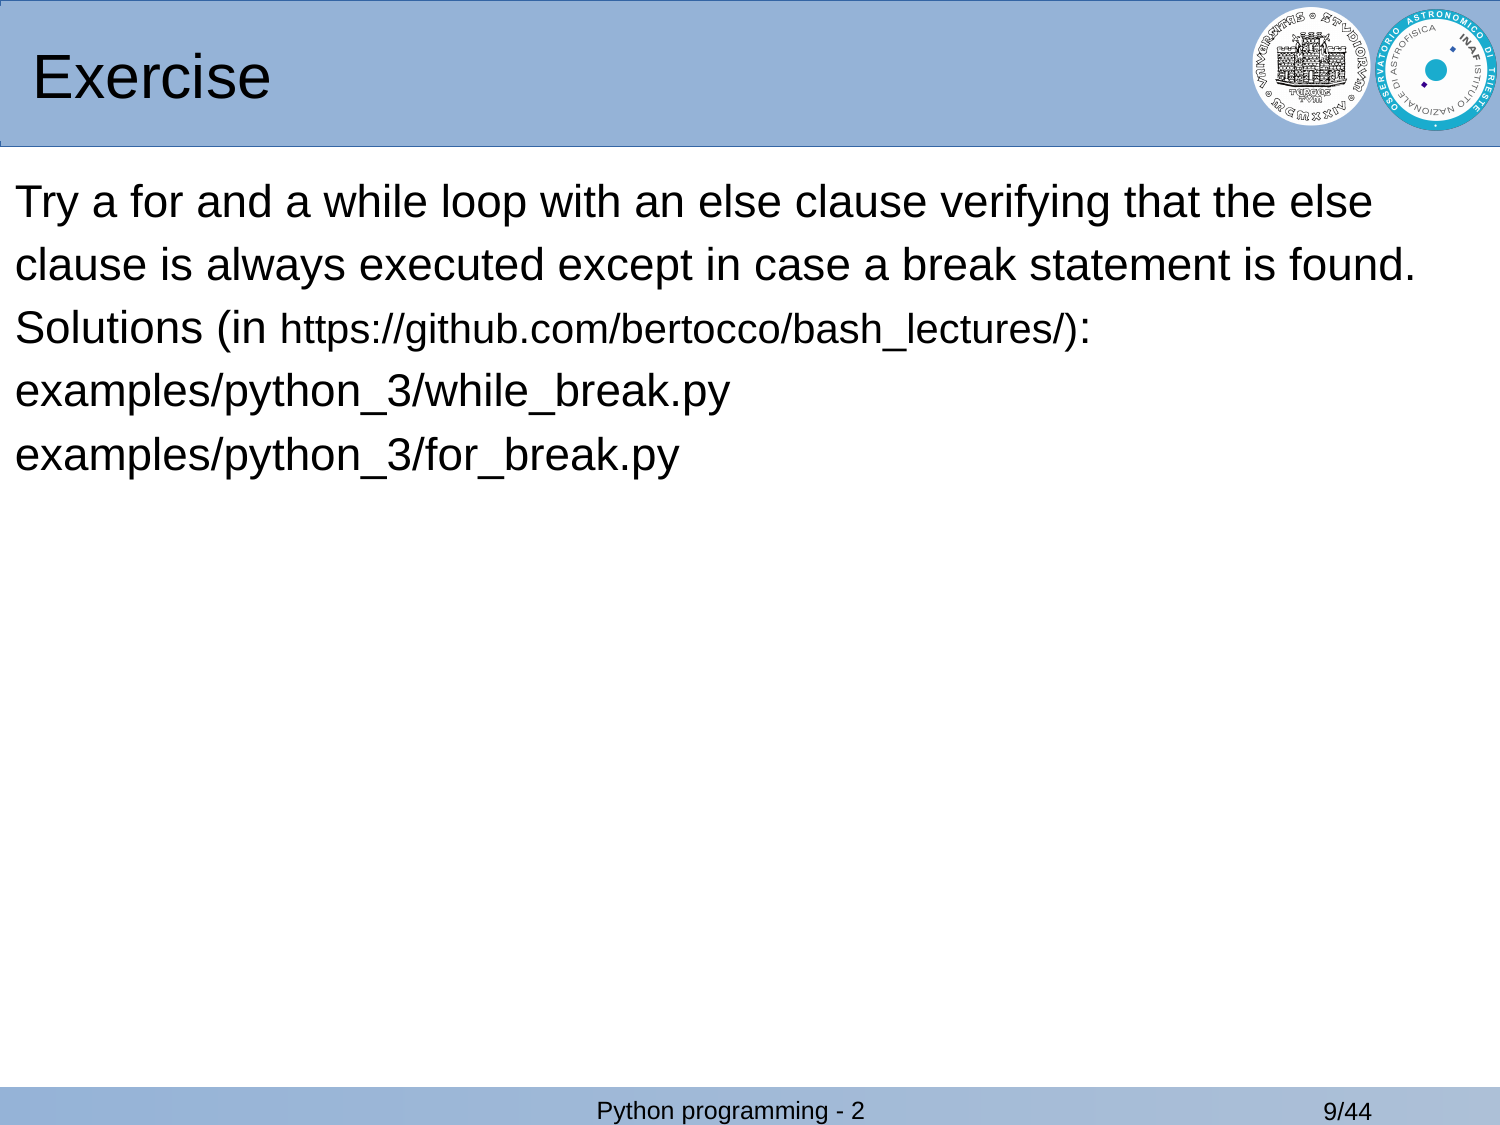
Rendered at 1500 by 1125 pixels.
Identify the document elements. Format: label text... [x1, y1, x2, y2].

text_box Exercise [0, 5, 1253, 141]
list Try a for and a while loop with an else clause verifying that the else clause is always executed except in case a break statement is found. Solutions (in https://github.com/bertocco/bash_lectures/): examples/python_3/while_break.py examples/python_3/for_break.py [0, 155, 1500, 1089]
picture [1253, 0, 1500, 155]
